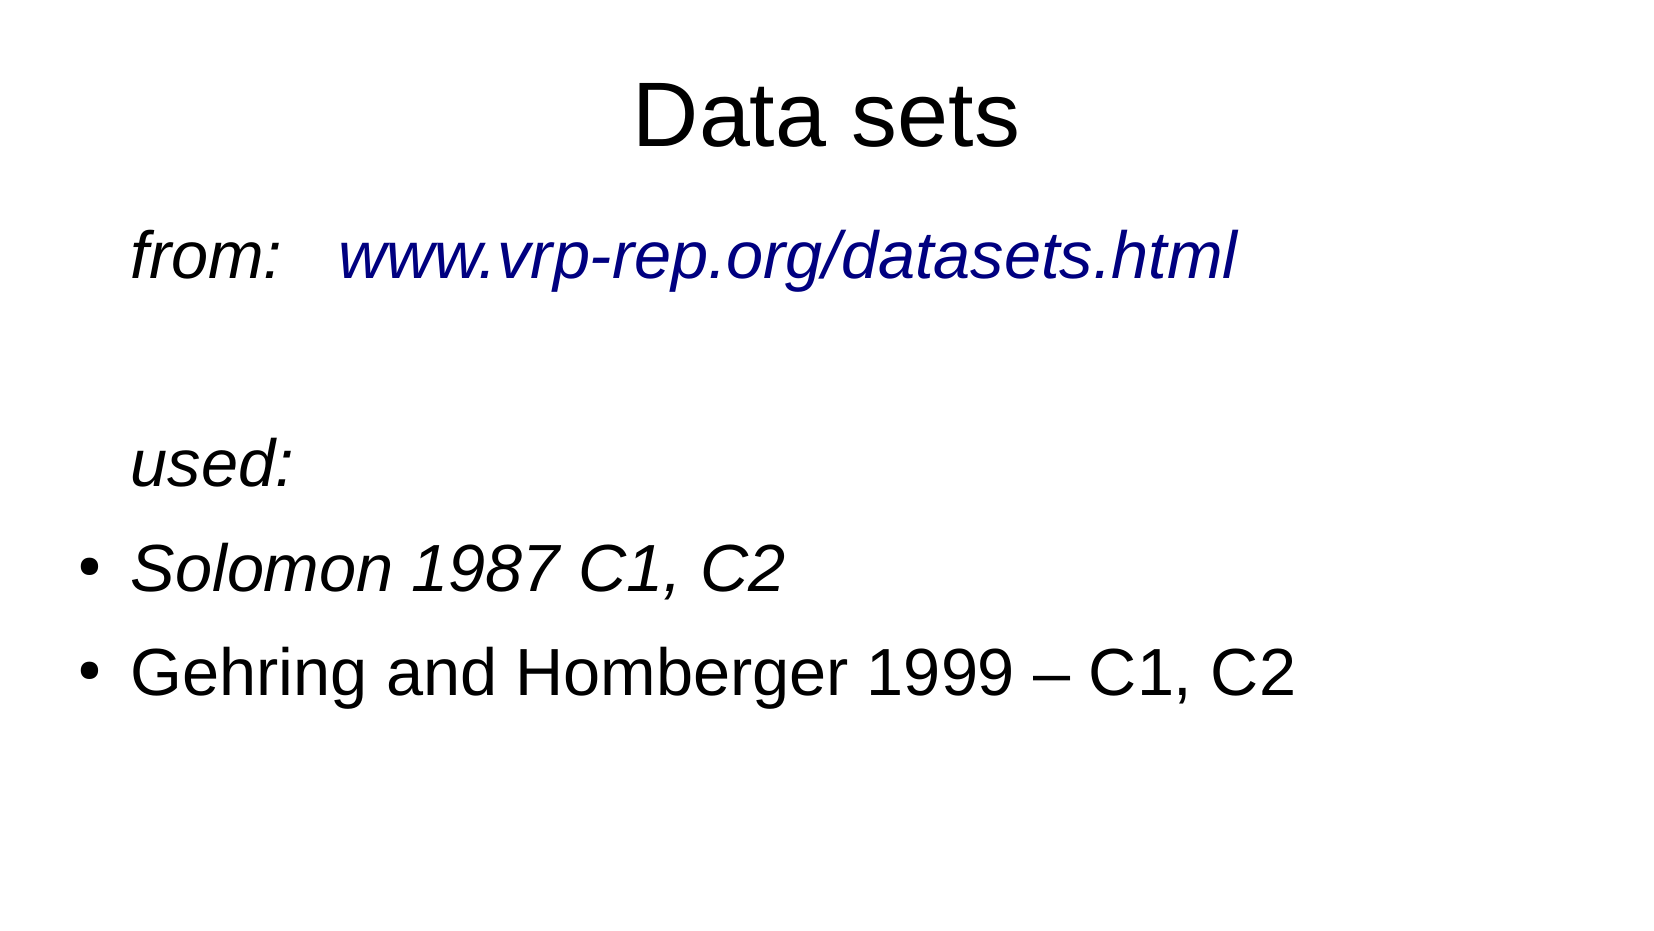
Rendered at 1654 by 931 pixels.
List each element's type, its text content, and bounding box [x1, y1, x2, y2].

title Data sets [82, 37, 1571, 193]
list from: www.vrp-rep.org/datasets.html used: Solomon 1987 C1, C2 Gehring and Homberger 1999 – C1, C2 [60, 217, 1549, 758]
